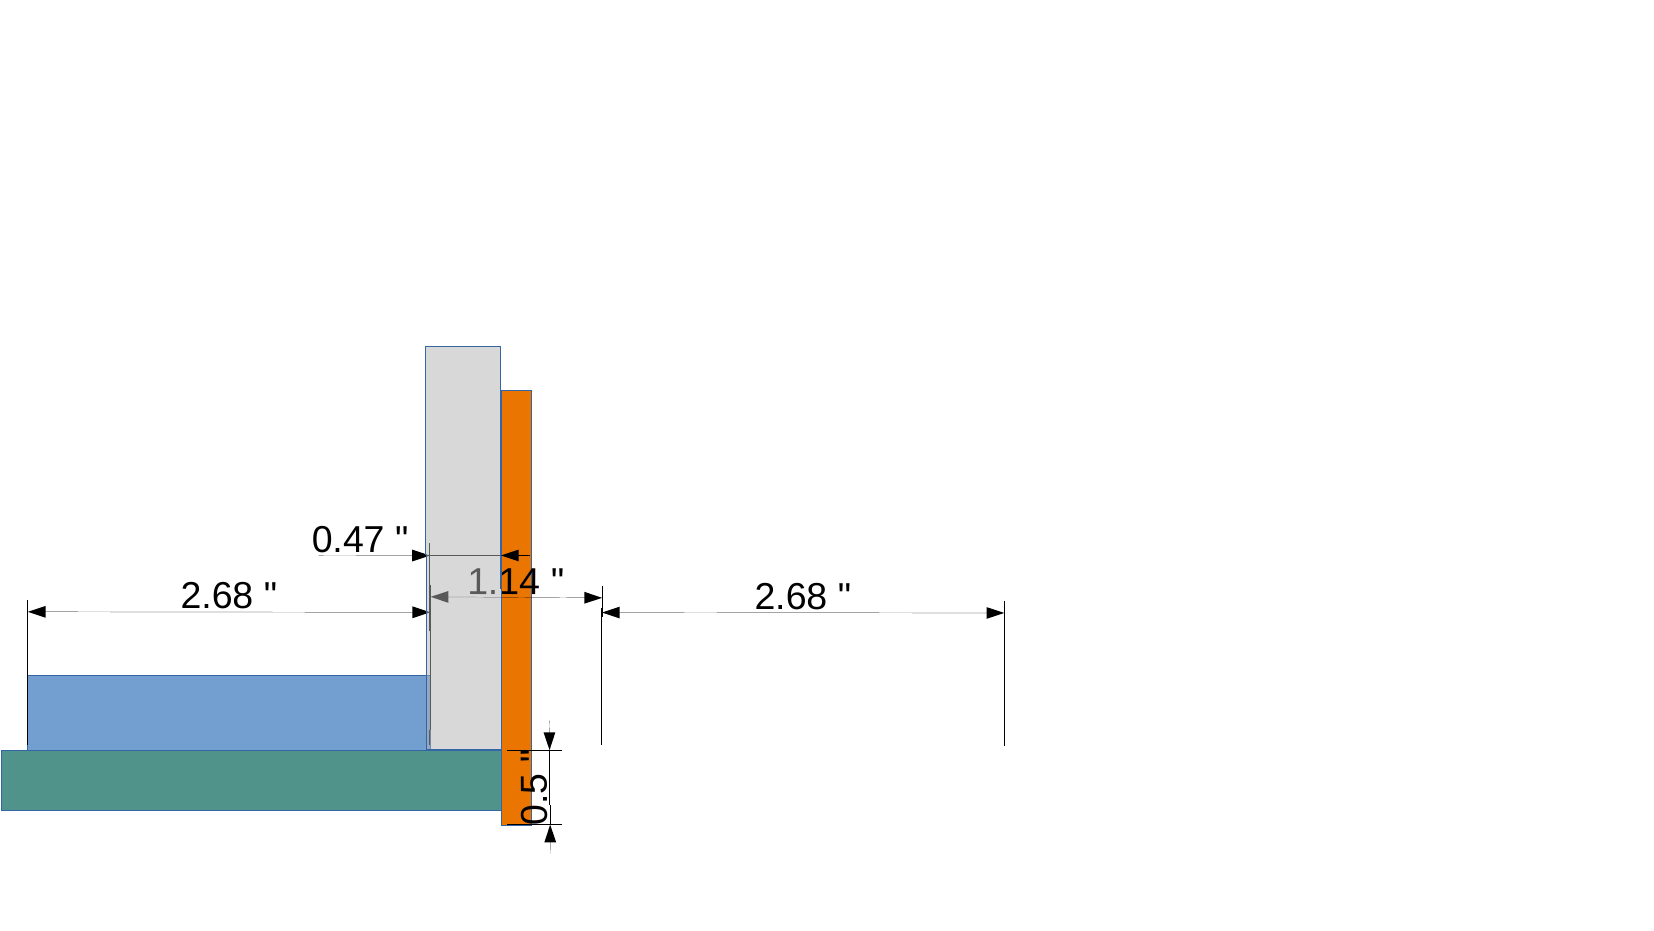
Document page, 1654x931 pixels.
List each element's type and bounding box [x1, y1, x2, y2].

text_box [523, 809, 532, 820]
text_box [1, 346, 532, 826]
text_box [523, 573, 532, 586]
